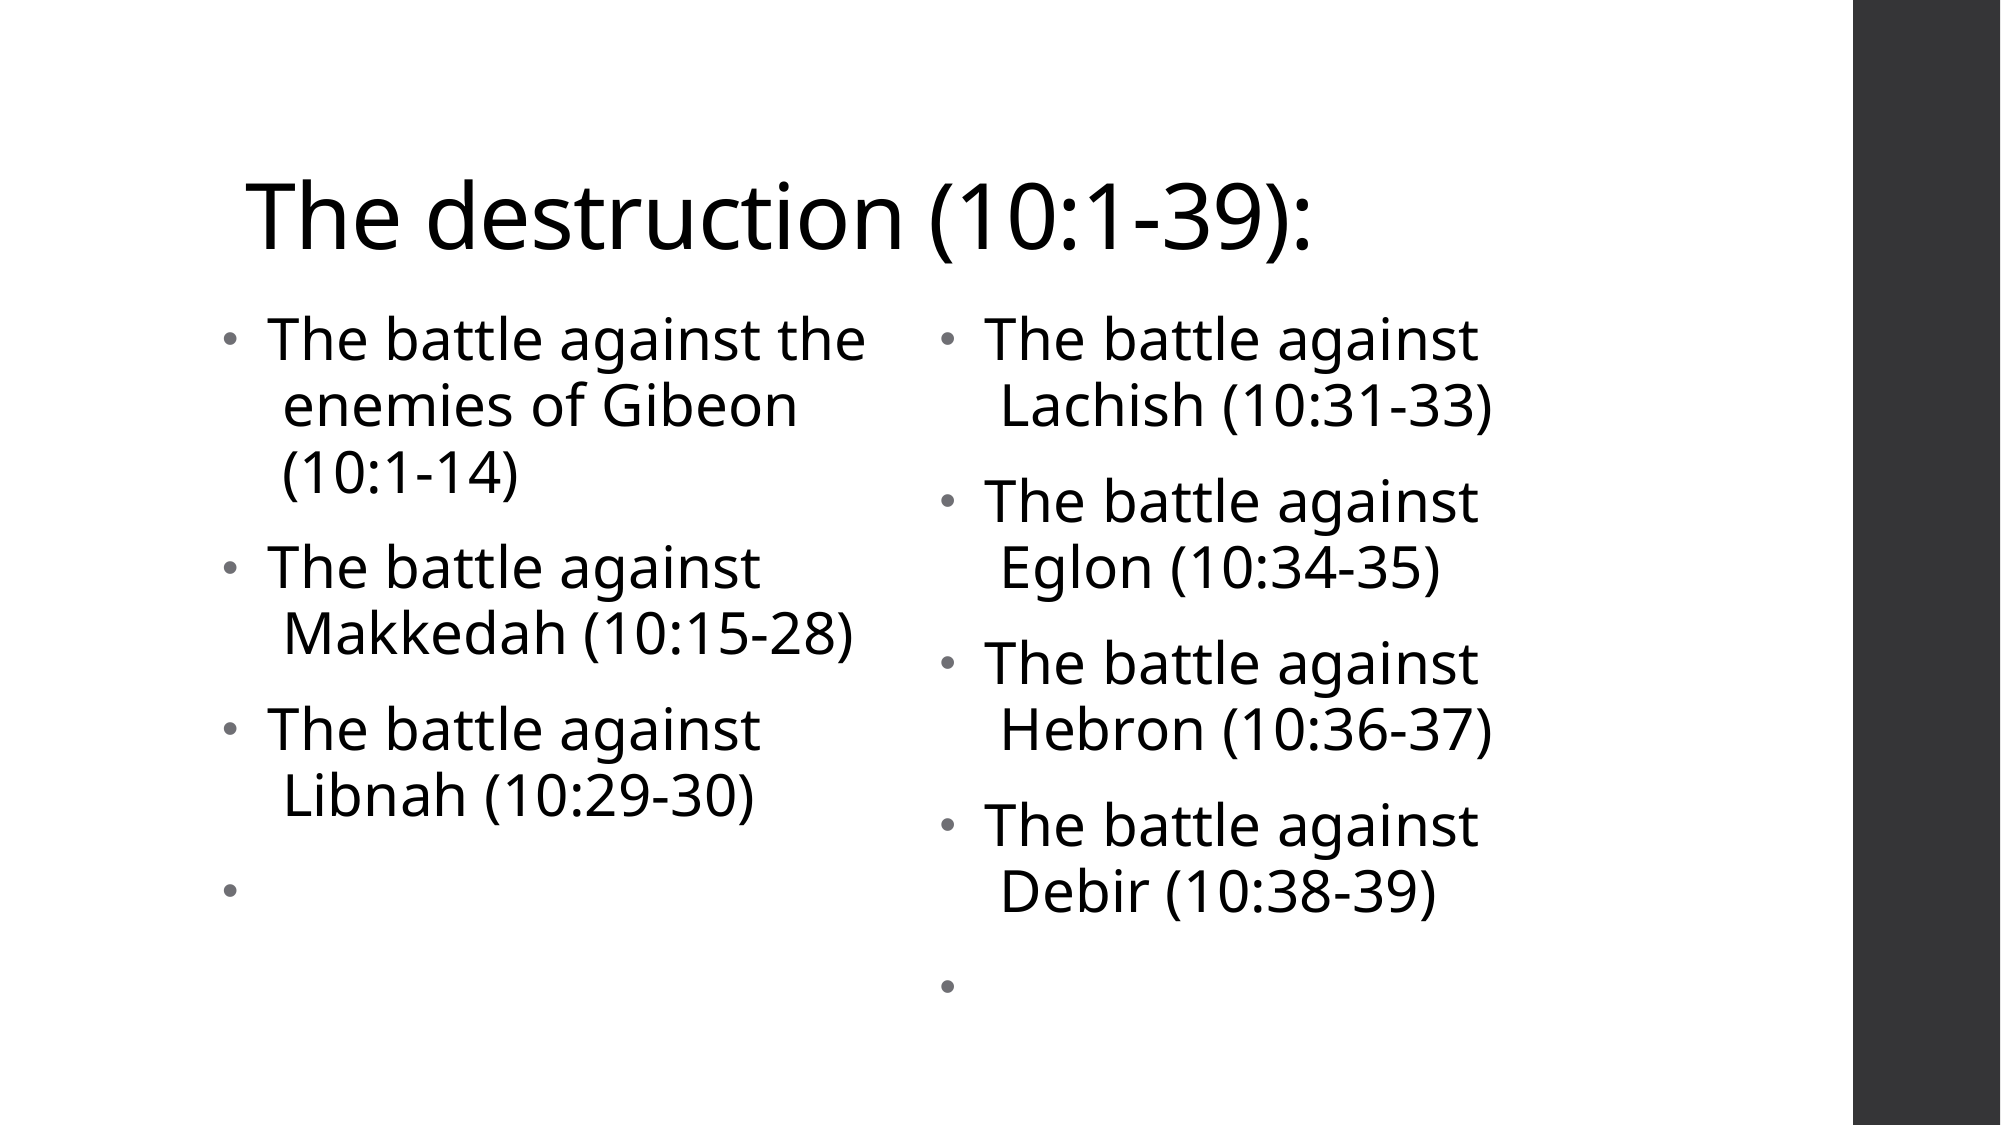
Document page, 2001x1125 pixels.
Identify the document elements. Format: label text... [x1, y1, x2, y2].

list The battle against the enemies of Gibeon (10:1-14) The battle against Makkedah (10:15-28) The battle against Libnah (10:29-30) [207, 299, 900, 1014]
title The destruction (10:1-39): [206, 60, 1797, 278]
list The battle against Lachish (10:31-33) The battle against Eglon (10:34-35) The battle against Hebron (10:36-37) The battle against Debir (10:38-39) [924, 299, 1617, 1014]
